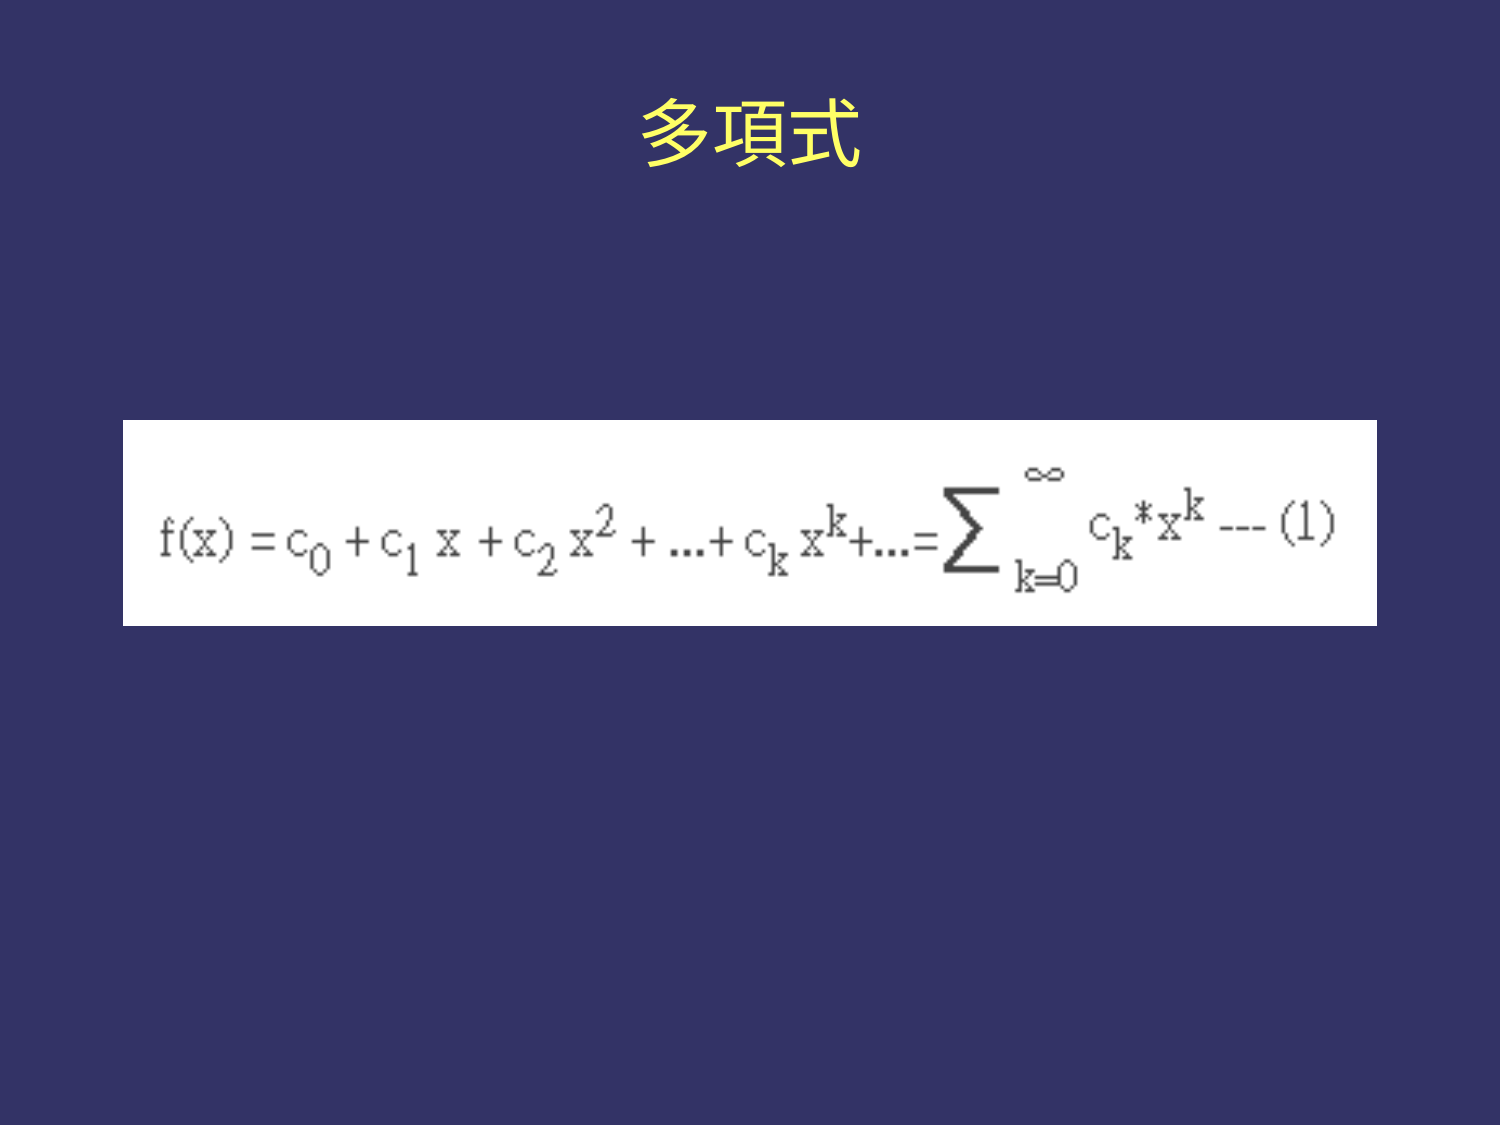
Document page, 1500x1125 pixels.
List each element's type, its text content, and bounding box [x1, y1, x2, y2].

picture [123, 420, 1377, 626]
title 多項式 [75, 37, 1426, 225]
